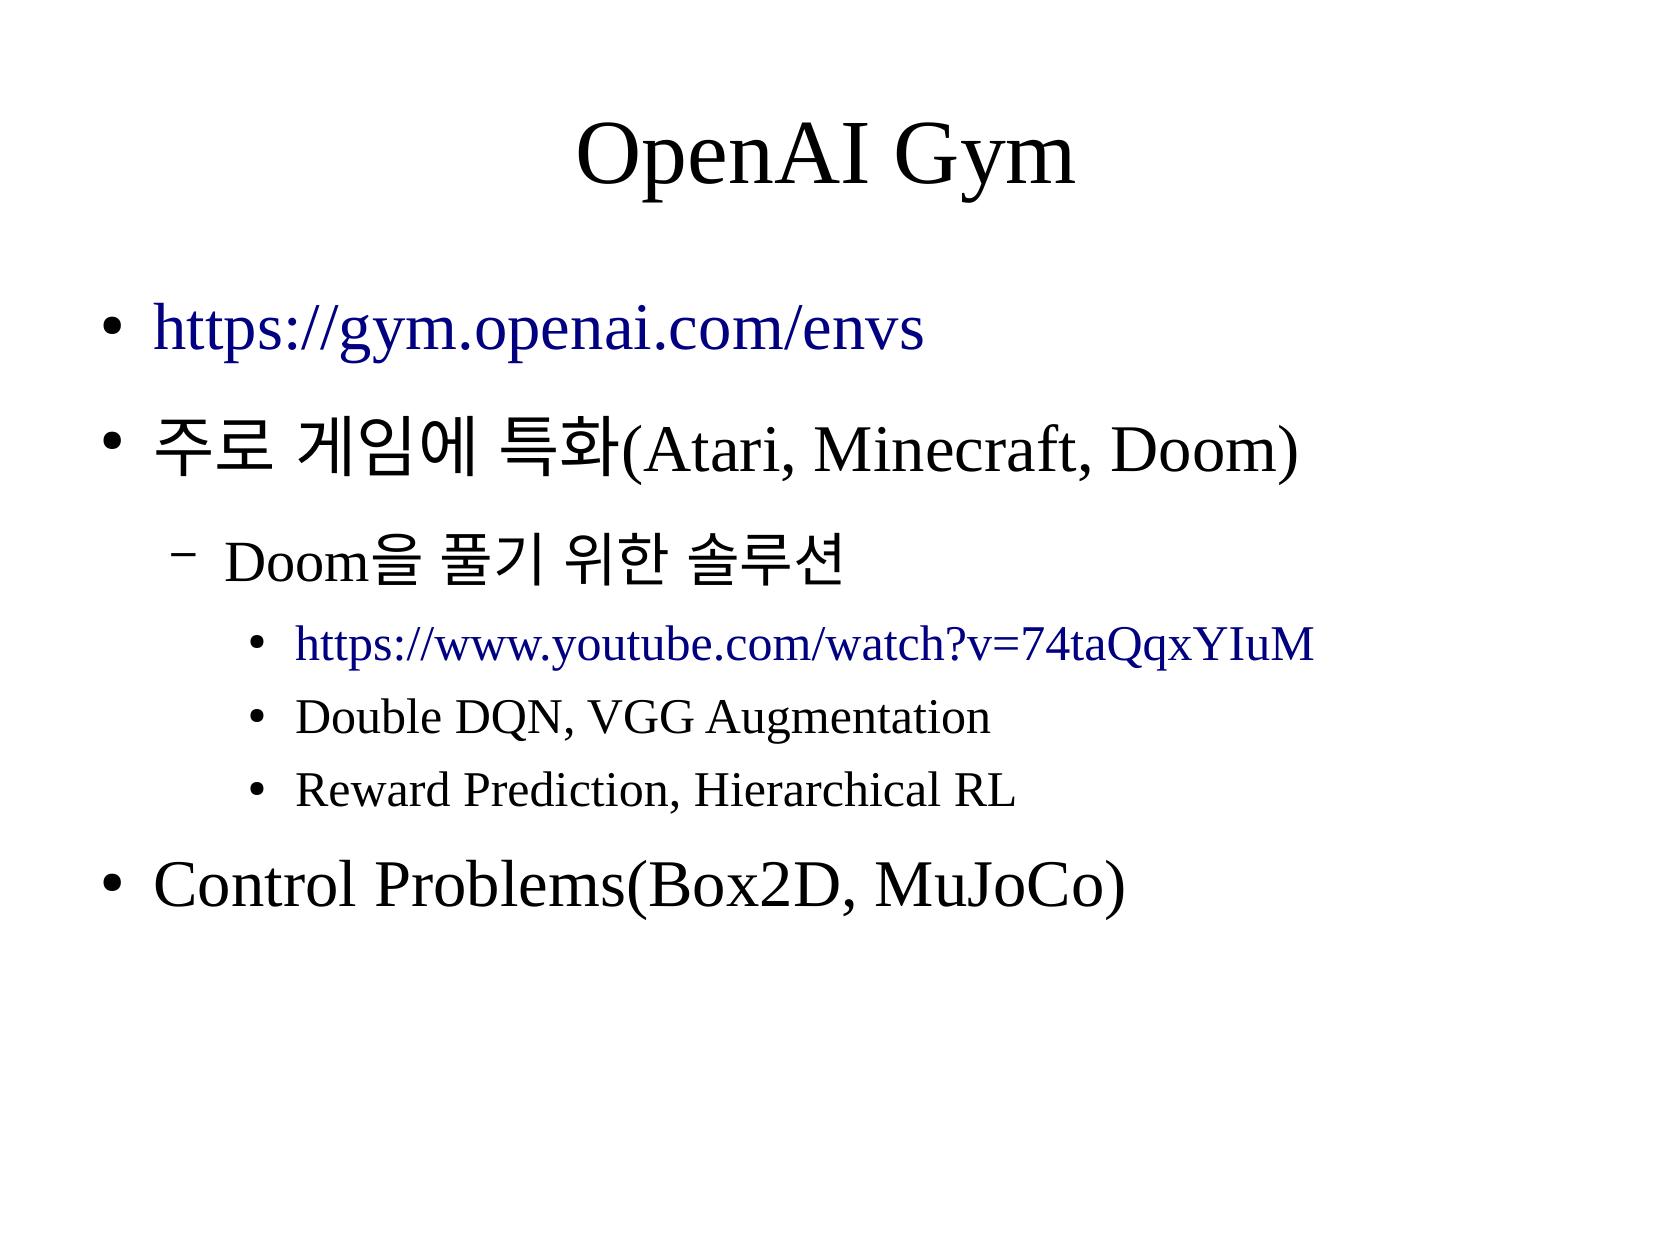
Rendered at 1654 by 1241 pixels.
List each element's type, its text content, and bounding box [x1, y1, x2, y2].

list https://gym.openai.com/envs 주로 게임에 특화(Atari, Minecraft, Doom) Doom을 풀기 위한 솔루션 https://www.youtube.com/watch?v=74taQqxYIuM Double DQN, VGG Augmentation Reward Prediction, Hierarchical RL Control Problems(Box2D, MuJoCo) [82, 290, 1571, 1010]
title OpenAI Gym [82, 49, 1571, 257]
